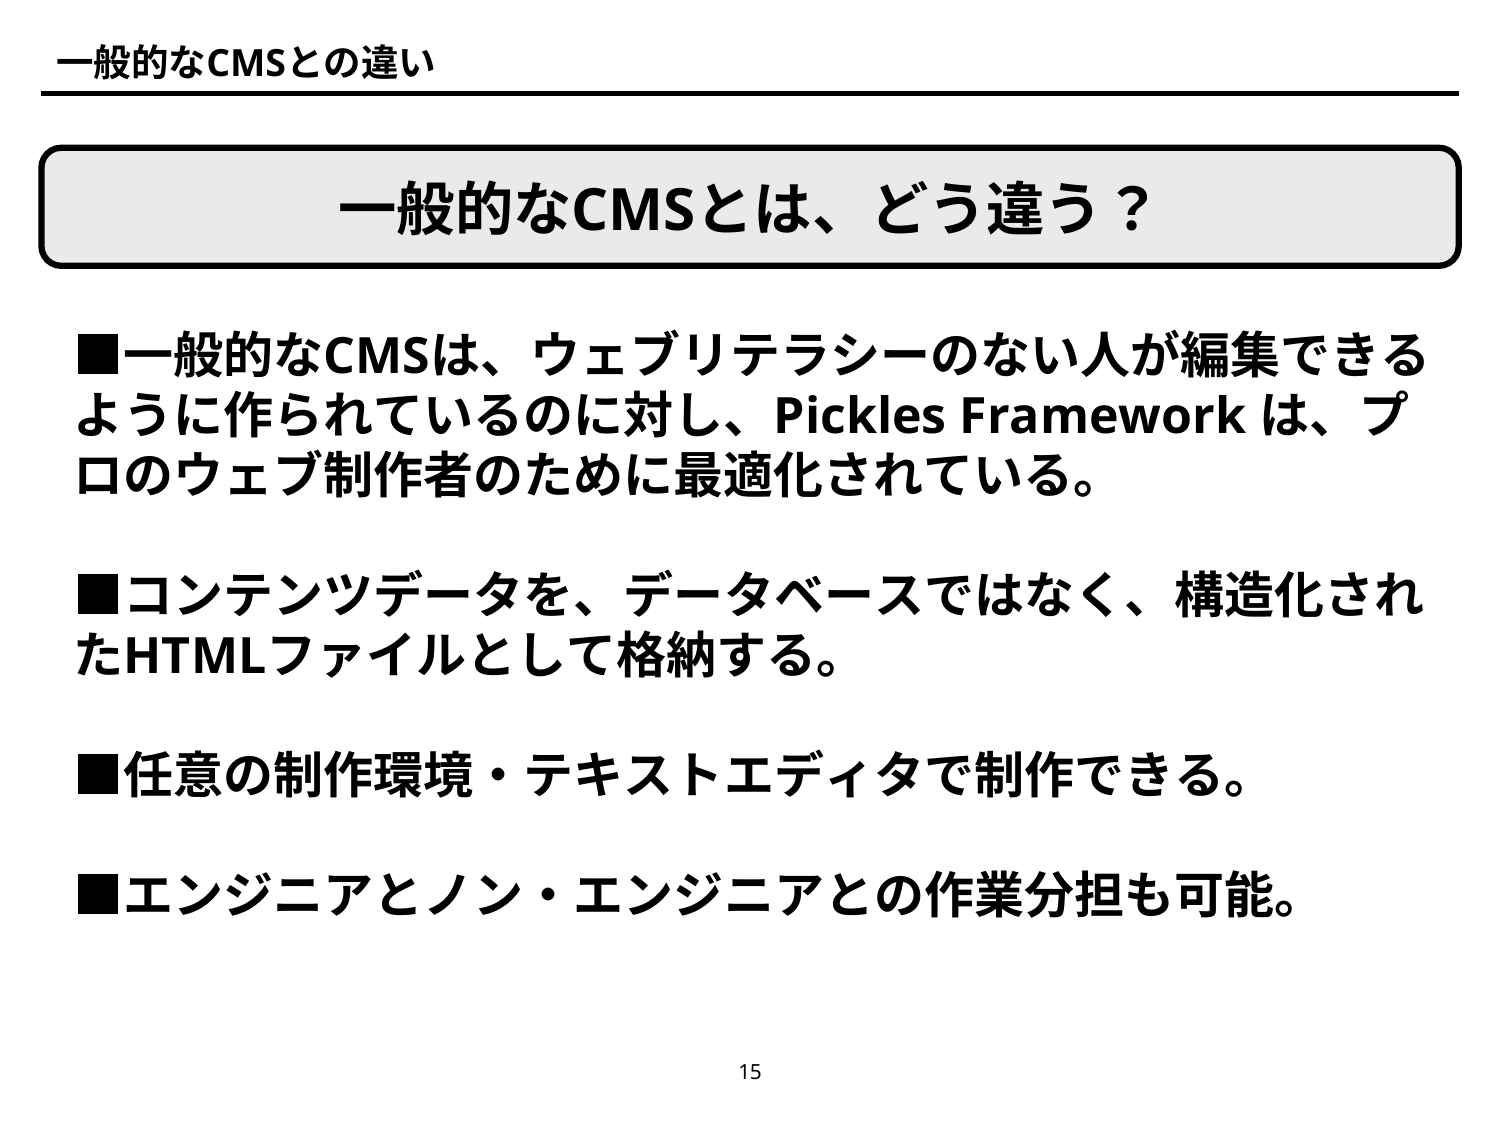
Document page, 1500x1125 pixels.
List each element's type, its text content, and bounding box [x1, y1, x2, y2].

text_box ■一般的なCMSは、ウェブリテラシーのない人が編集できるように作られているのに対し、Pickles Framework は、プロのウェブ制作者のために最適化されている。 ■コンテンツデータを、データベースではなく、構造化されたHTMLファイルとして格納する。 ■任意の制作環境・テキストエディタで制作できる。 ■エンジニアとノン・エンジニアとの作業分担も可能。 [59, 315, 1447, 931]
text_box 一般的なCMSとは、どう違う？ [41, 147, 1459, 266]
title 一般的なCMSとの違い [41, 33, 1459, 87]
